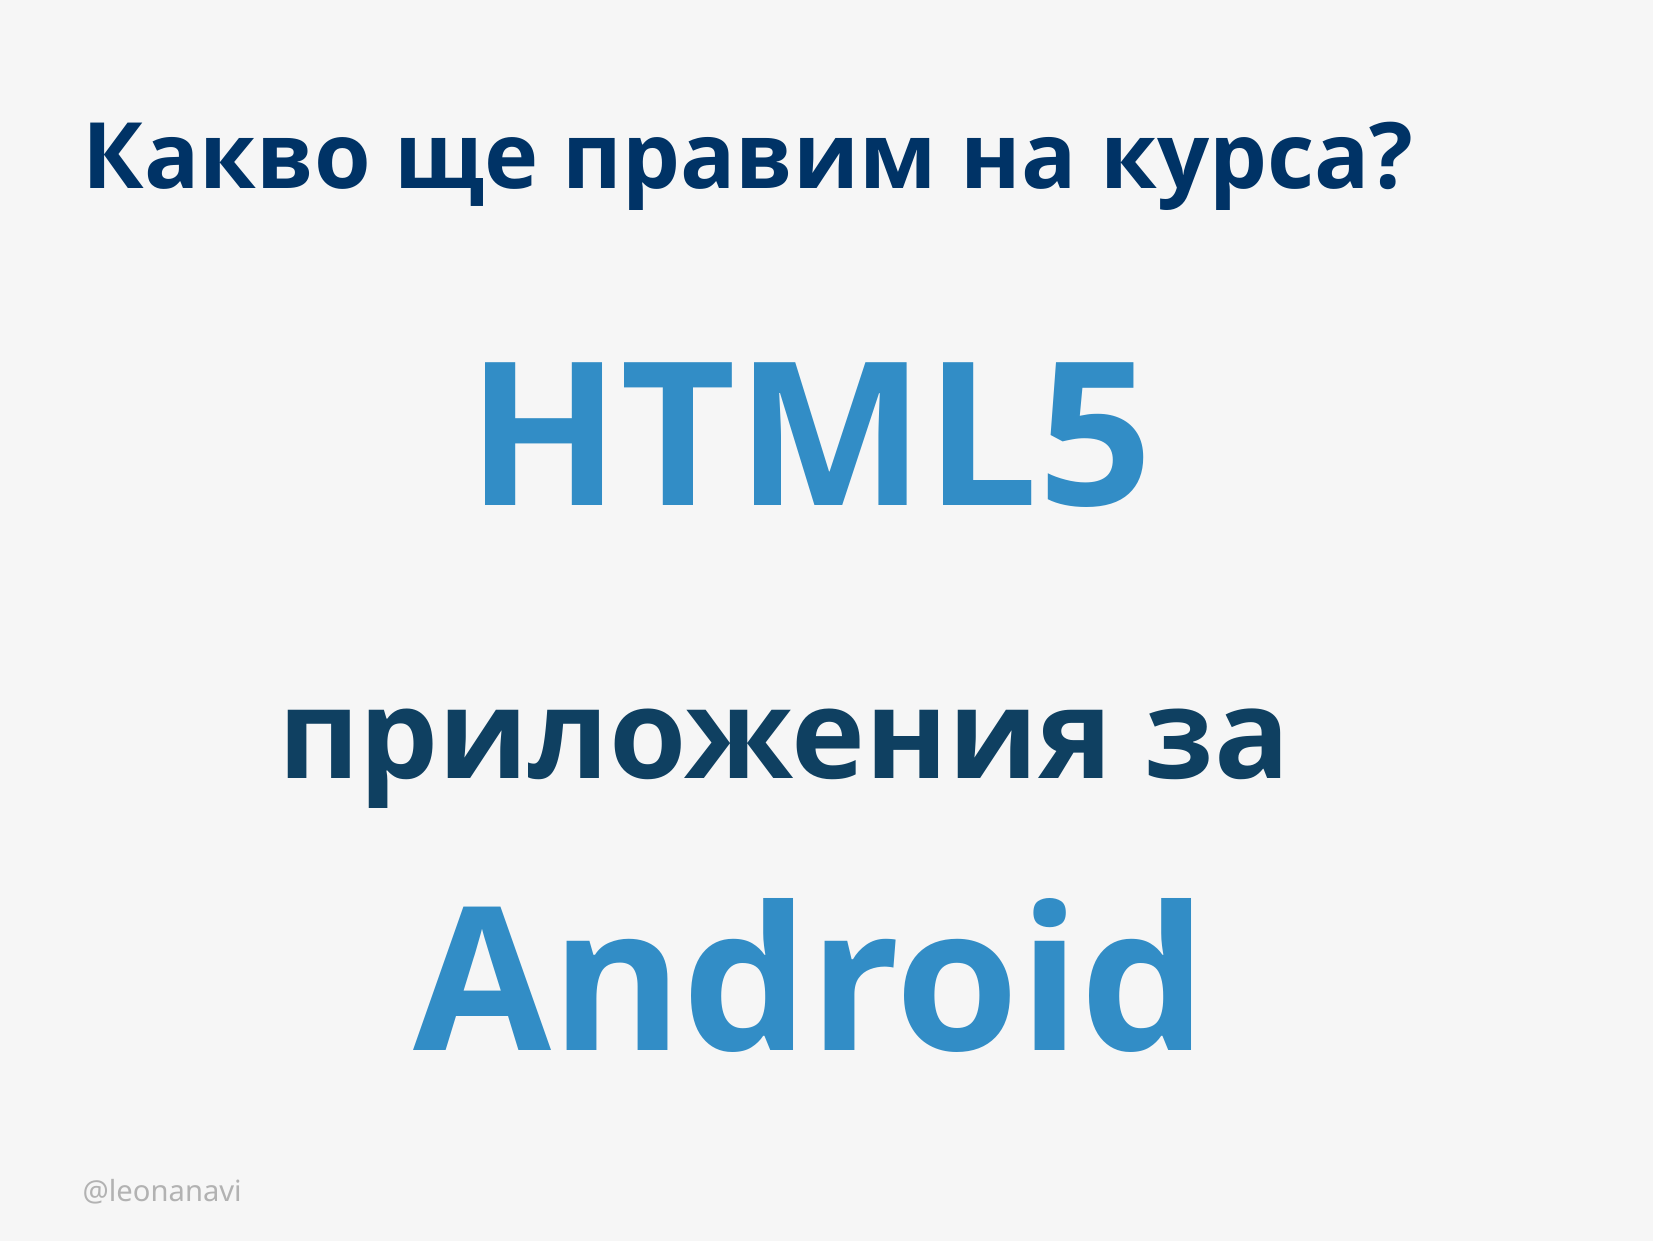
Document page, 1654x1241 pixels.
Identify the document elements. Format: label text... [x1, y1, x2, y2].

title HTML5 приложения за Android [66, 351, 1555, 1051]
title Какво ще правим на курса? [82, 49, 1571, 257]
